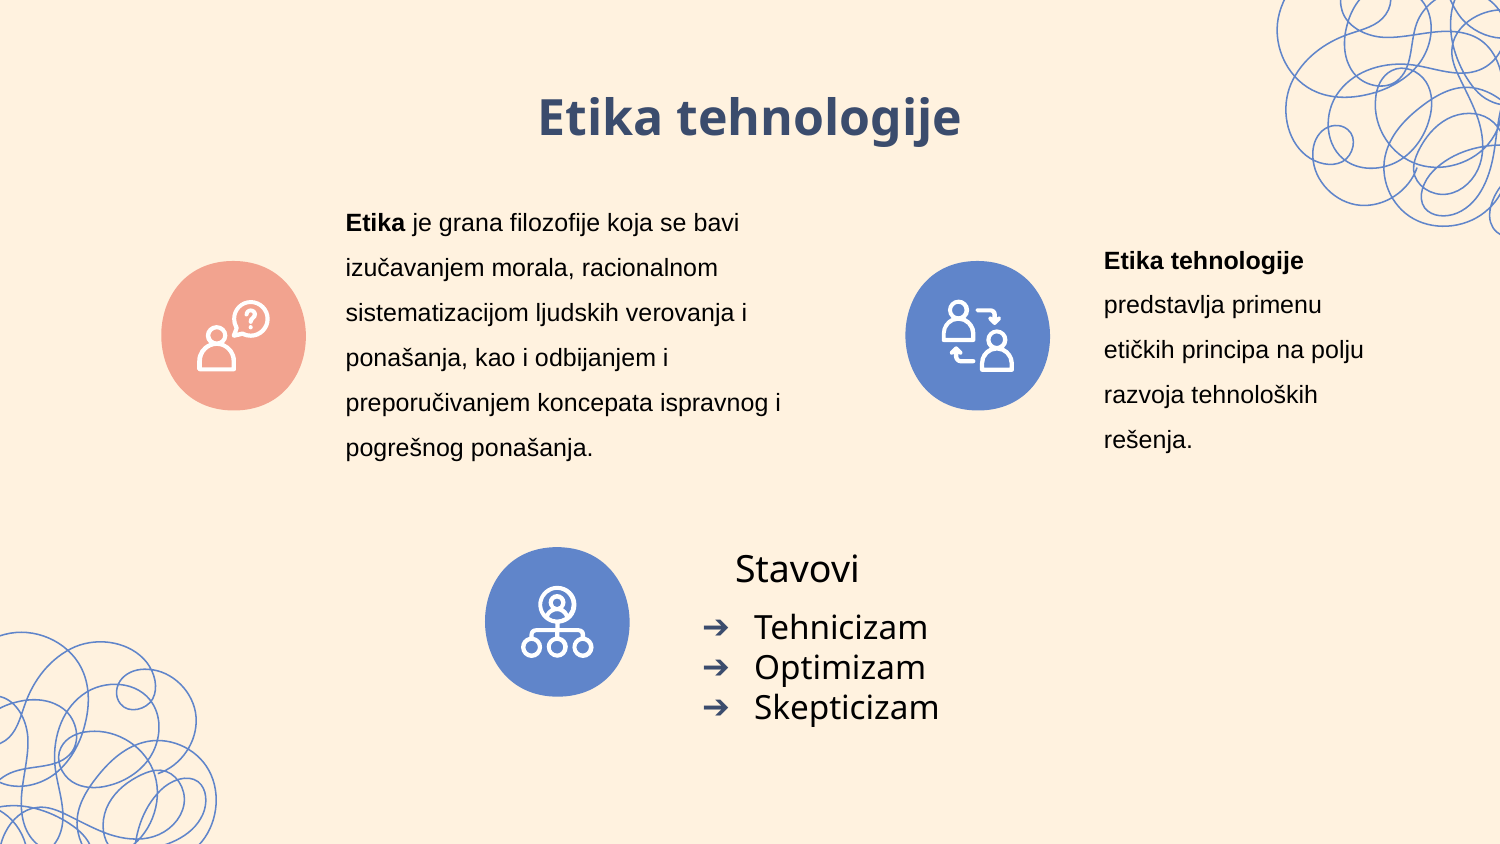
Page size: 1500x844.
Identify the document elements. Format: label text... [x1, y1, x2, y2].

subtitle Stavovi [720, 540, 1025, 589]
title Etika tehnologije [116, 88, 1383, 142]
text_box [161, 260, 306, 411]
text_box [905, 260, 1051, 411]
text_box [484, 547, 630, 697]
subtitle Etika tehnologije predstavlja primenu etičkih principa na polju razvoja tehnoloških rešenja. [1088, 312, 1400, 415]
subtitle Tehnicizam Optimizam Skepticizam [664, 615, 991, 717]
subtitle Etika je grana filozofije koja se bavi izučavanjem morala, racionalnom sistematizacijom ljudskih verovanja i ponašanja, kao i odbijanjem i preporučivanjem koncepata ispravnog i pogrešnog ponašanja. [330, 214, 805, 514]
